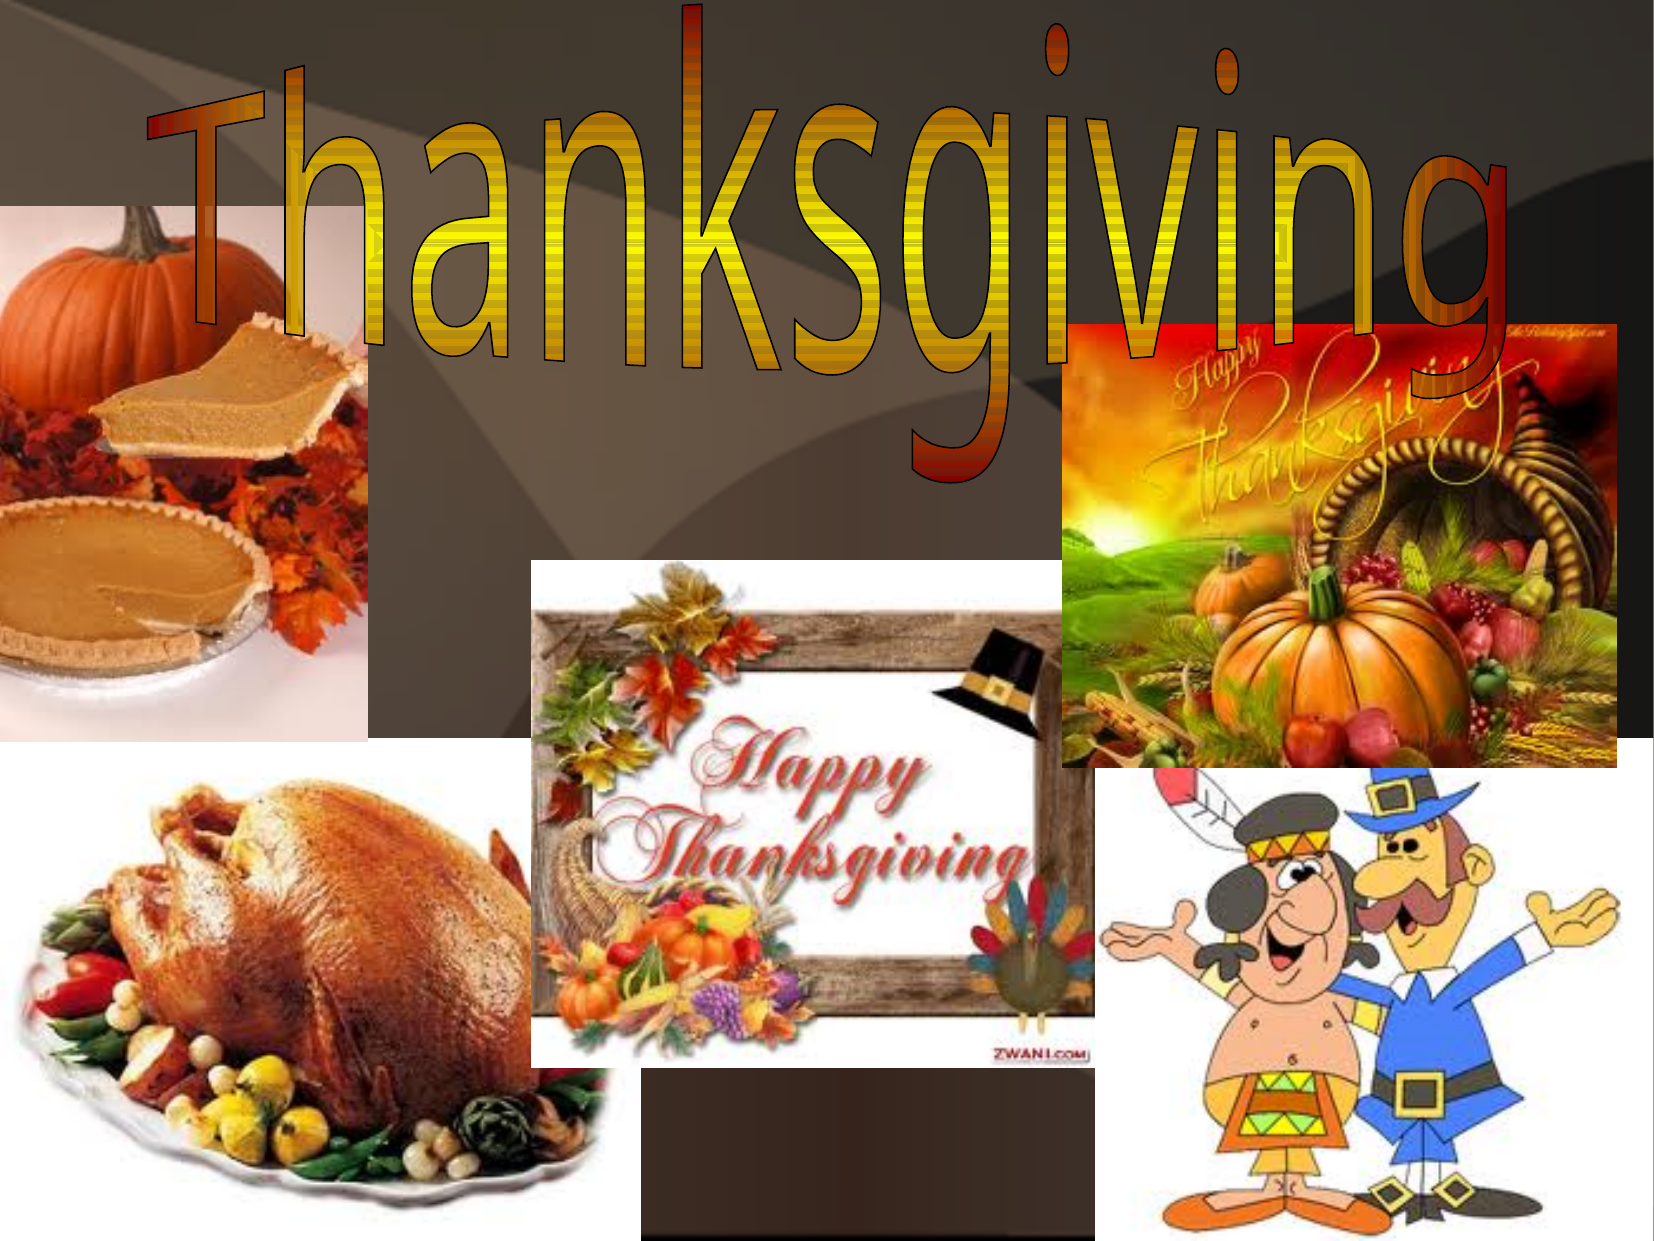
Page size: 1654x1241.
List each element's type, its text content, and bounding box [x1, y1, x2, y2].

text_box Thanksgiving [1402, 155, 1506, 399]
text_box Thanksgiving [902, 106, 1010, 483]
text_box Thanksgiving [411, 122, 508, 358]
text_box Thanksgiving [147, 91, 265, 325]
picture [0, 0, 1654, 1241]
text_box Thanksgiving [1085, 118, 1199, 359]
text_box Thanksgiving [1215, 48, 1239, 95]
text_box Thanksgiving [544, 111, 646, 366]
text_box Thanksgiving [1047, 115, 1067, 364]
text_box Thanksgiving [1217, 129, 1237, 351]
text_box Thanksgiving [285, 65, 384, 346]
text_box Thanksgiving [794, 104, 881, 376]
text_box Thanksgiving [1273, 135, 1373, 345]
text_box Thanksgiving [1045, 23, 1069, 76]
text_box Thanksgiving [682, 4, 782, 370]
